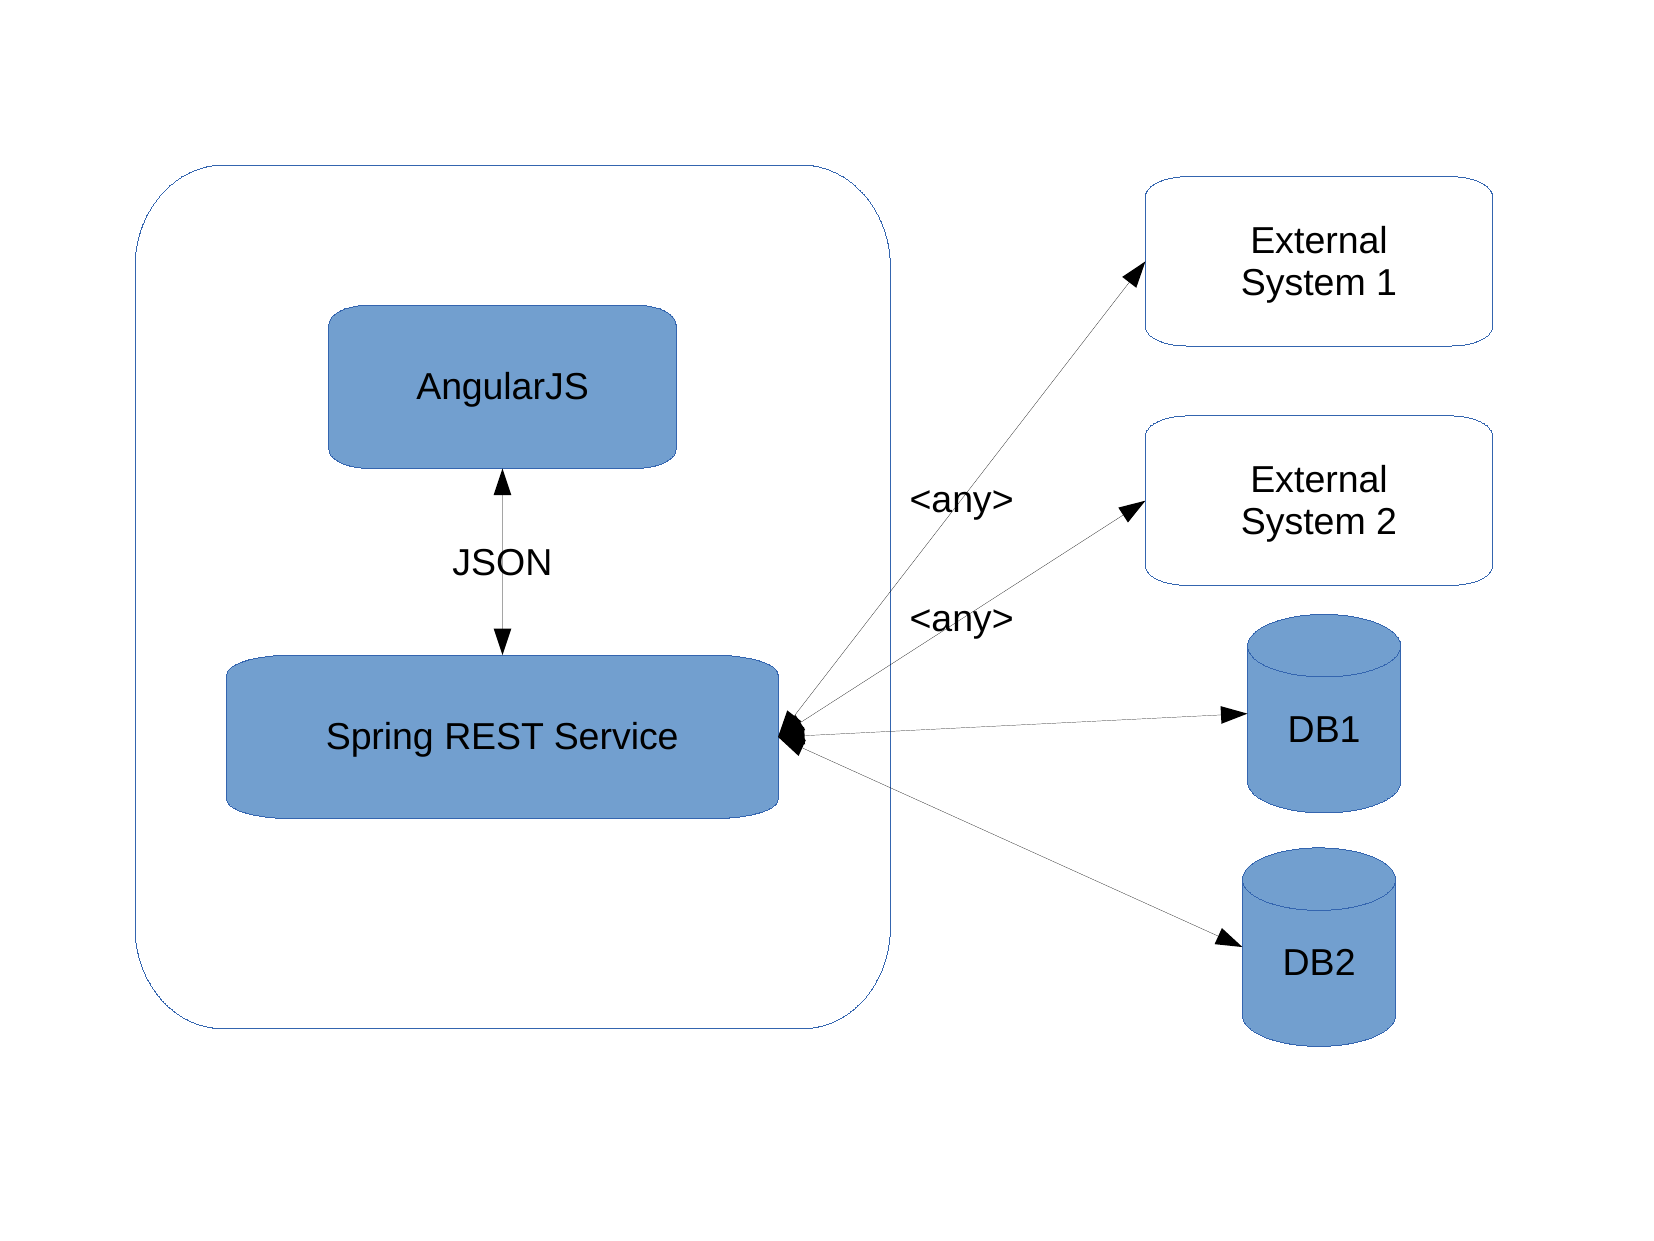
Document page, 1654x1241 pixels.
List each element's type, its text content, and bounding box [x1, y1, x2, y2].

text_box [135, 165, 891, 1029]
text_box DB2 [1242, 847, 1396, 1047]
text_box [796, 593, 891, 721]
text_box AngularJS [328, 305, 677, 469]
text_box [803, 732, 891, 787]
text_box External System 1 [1145, 176, 1493, 347]
text_box [802, 666, 891, 735]
text_box DB1 [1247, 614, 1401, 813]
text_box [503, 552, 520, 573]
text_box Spring REST Service [226, 655, 779, 819]
text_box External System 2 [1145, 415, 1493, 586]
